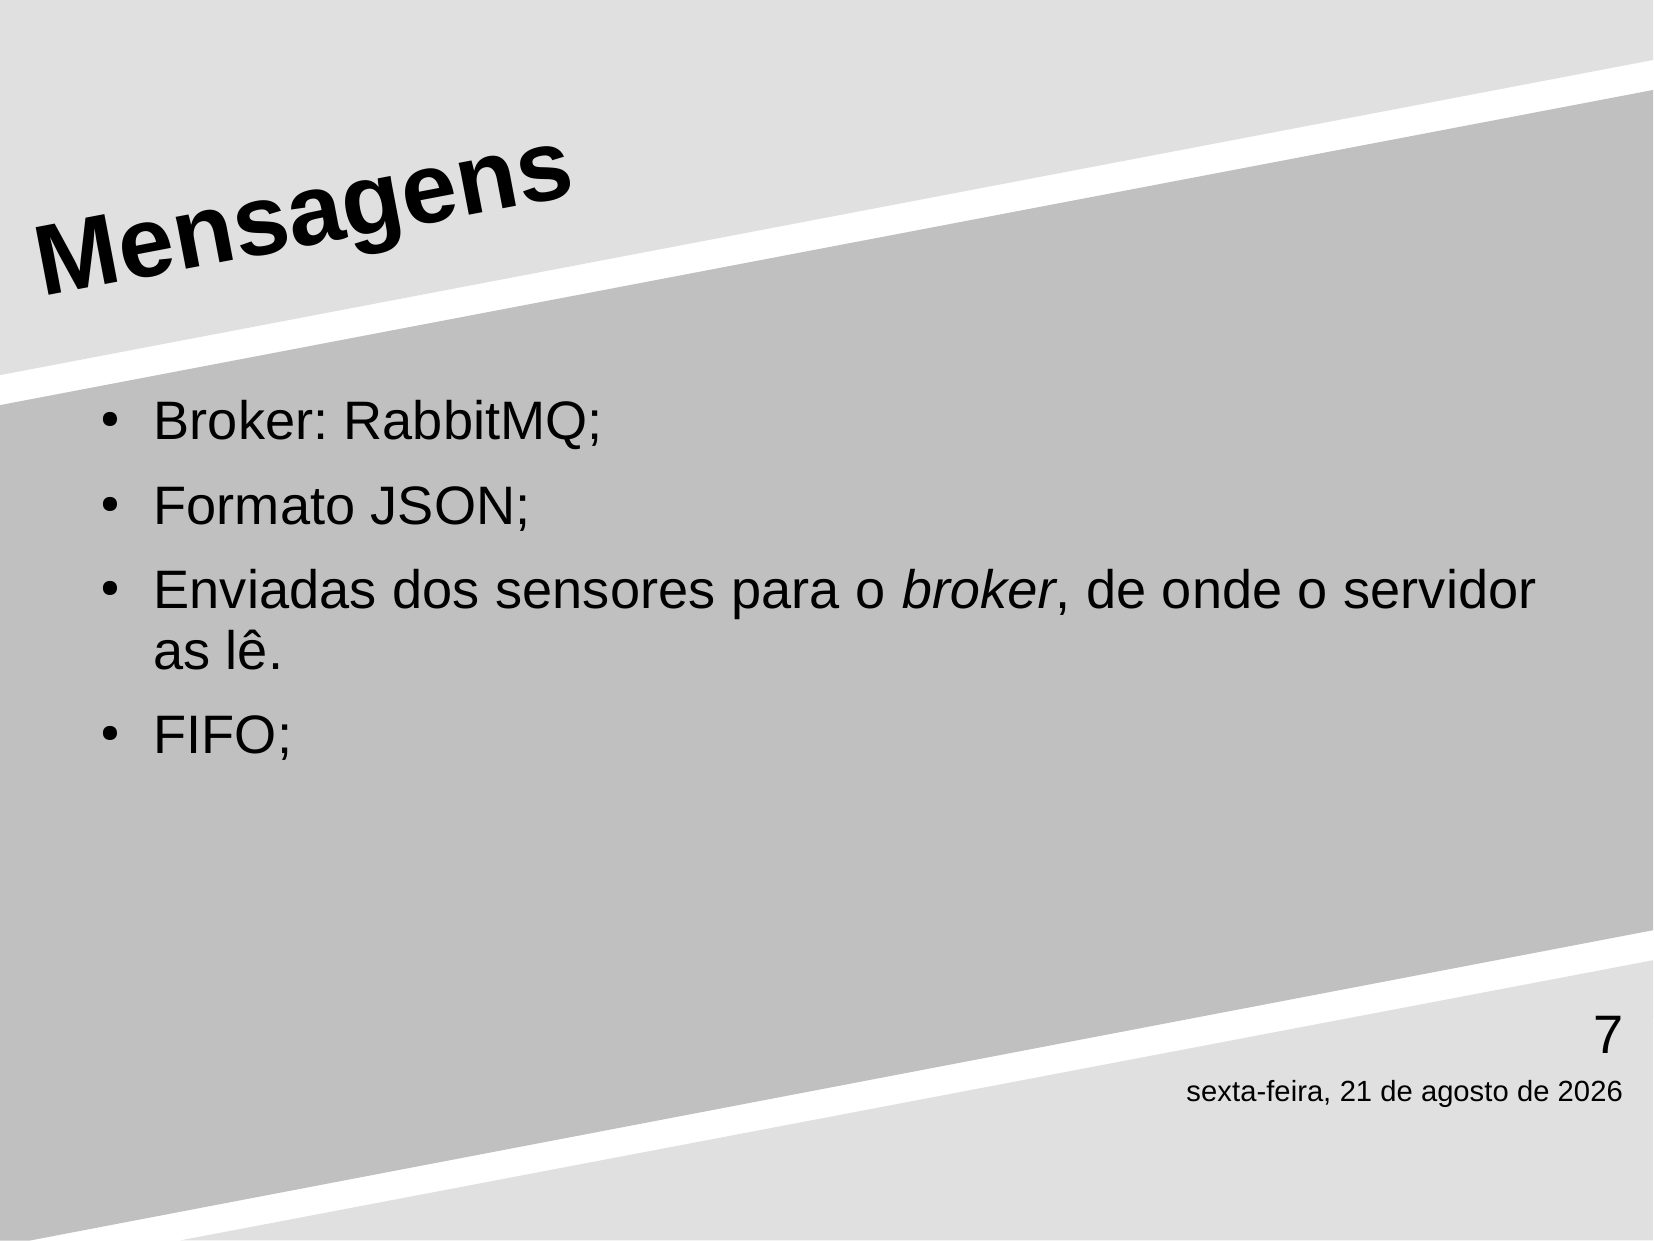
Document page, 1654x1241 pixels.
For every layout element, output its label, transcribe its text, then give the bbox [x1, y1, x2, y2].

list Broker: RabbitMQ; Formato JSON; Enviadas dos sensores para o broker, de onde o servidor as lê. FIFO; [82, 390, 1538, 1036]
title Mensagens [17, 0, 1518, 365]
